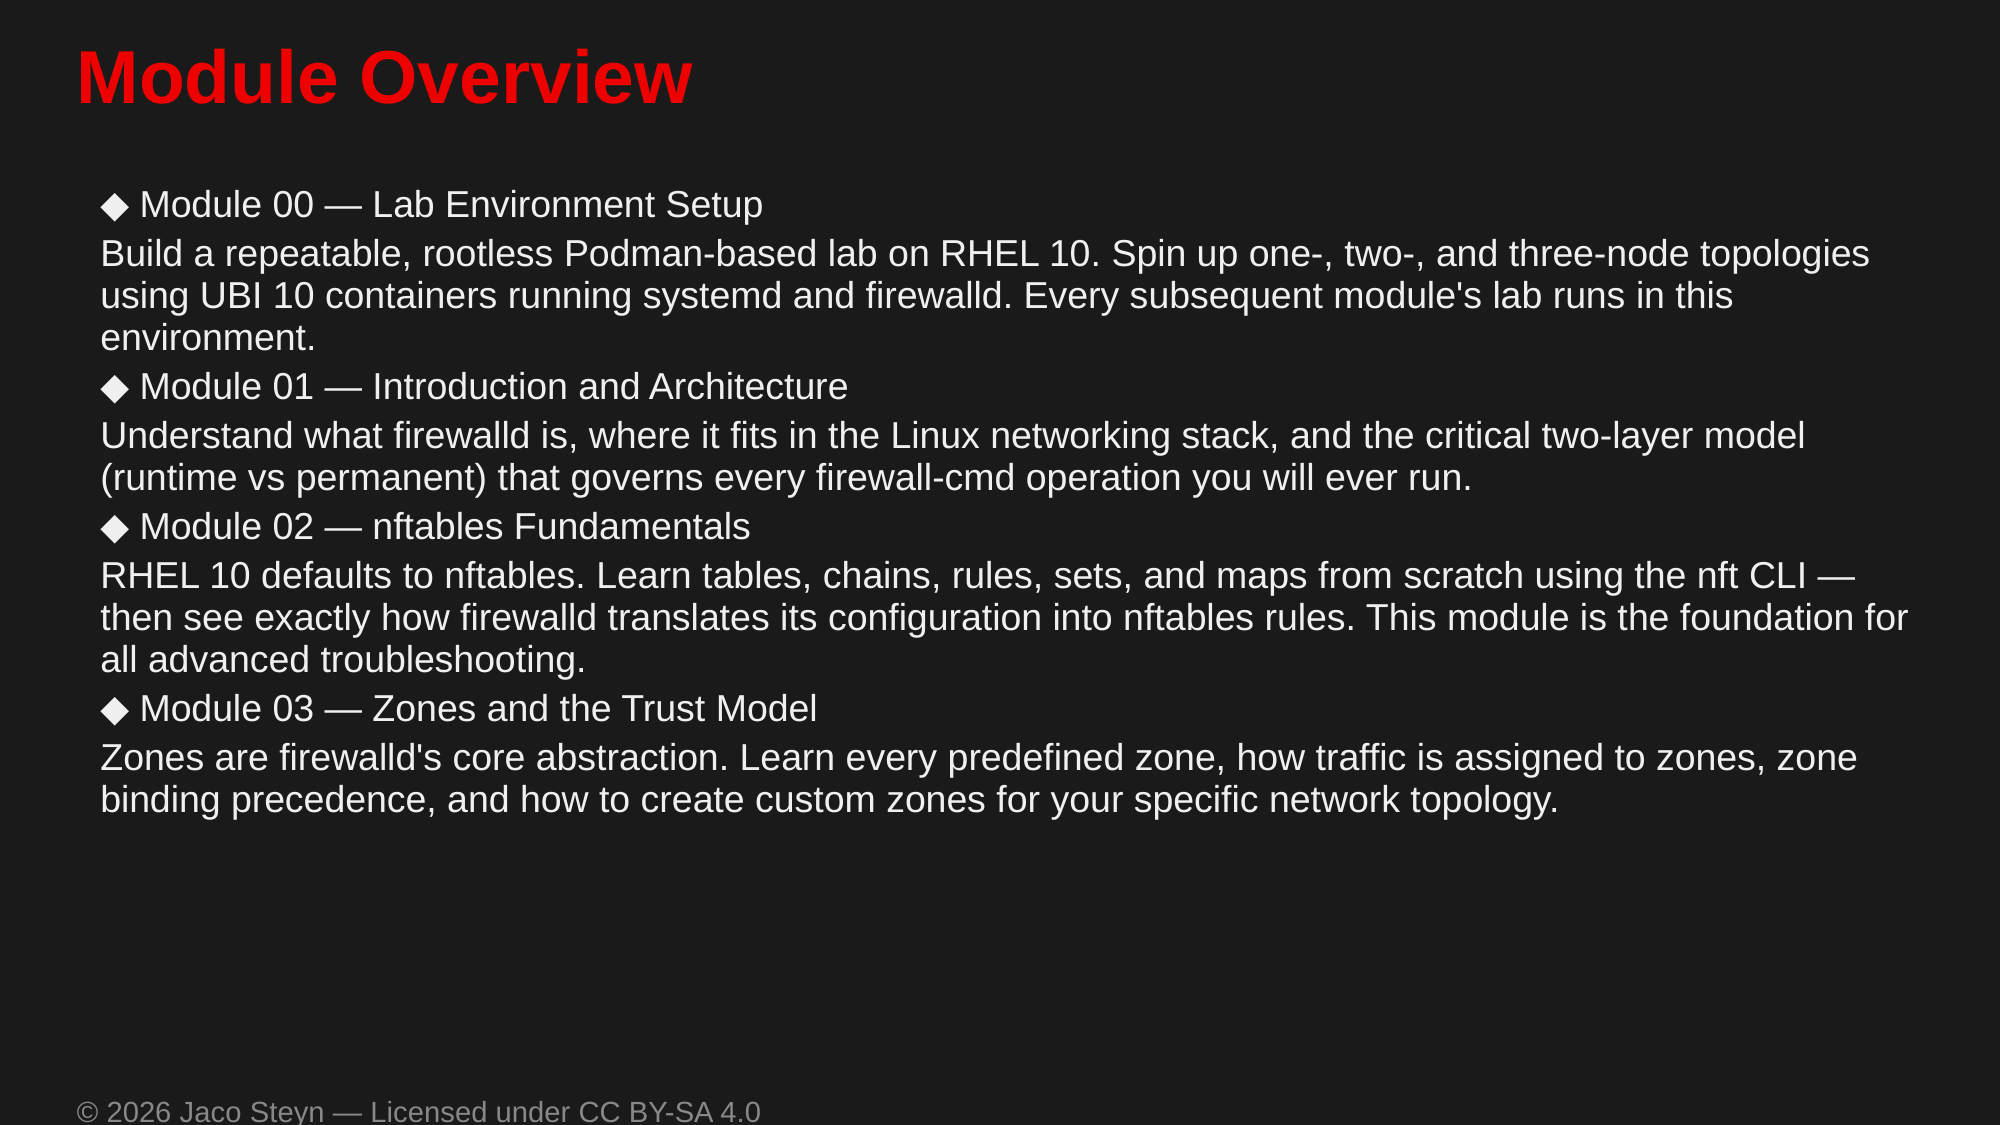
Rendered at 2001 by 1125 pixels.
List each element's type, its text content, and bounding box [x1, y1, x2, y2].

text_box Module Overview [59, 23, 1942, 154]
text_box ◆ Module 00 — Lab Environment Setup Build a repeatable, rootless Podman-based lab on RHEL 10. Spin up one-, two-, and three-node topologies using UBI 10 containers running systemd and firewalld. Every subsequent module's lab runs in this environment. ◆ Module 01 — Introduction and Architecture Understand what firewalld is, where it fits in the Linux networking stack, and the critical two-layer model (runtime vs permanent) that governs every firewall-cmd operation you will ever run. ◆ Module 02 — nftables Fundamentals RHEL 10 defaults to nftables. Learn tables, chains, rules, sets, and maps from scratch using the nft CLI — then see exactly how firewalld translates its configuration into nftables rules. This module is the foundation for all advanced troubleshooting. ◆ Module 03 — Zones and the Trust Model Zones are firewalld's core abstraction. Learn every predefined zone, how traffic is assigned to zones, zone binding precedence, and how to create custom zones for your specific network topology. [59, 171, 1942, 1083]
text_box © 2026 Jaco Steyn — Licensed under CC BY-SA 4.0 [59, 1083, 1942, 1120]
